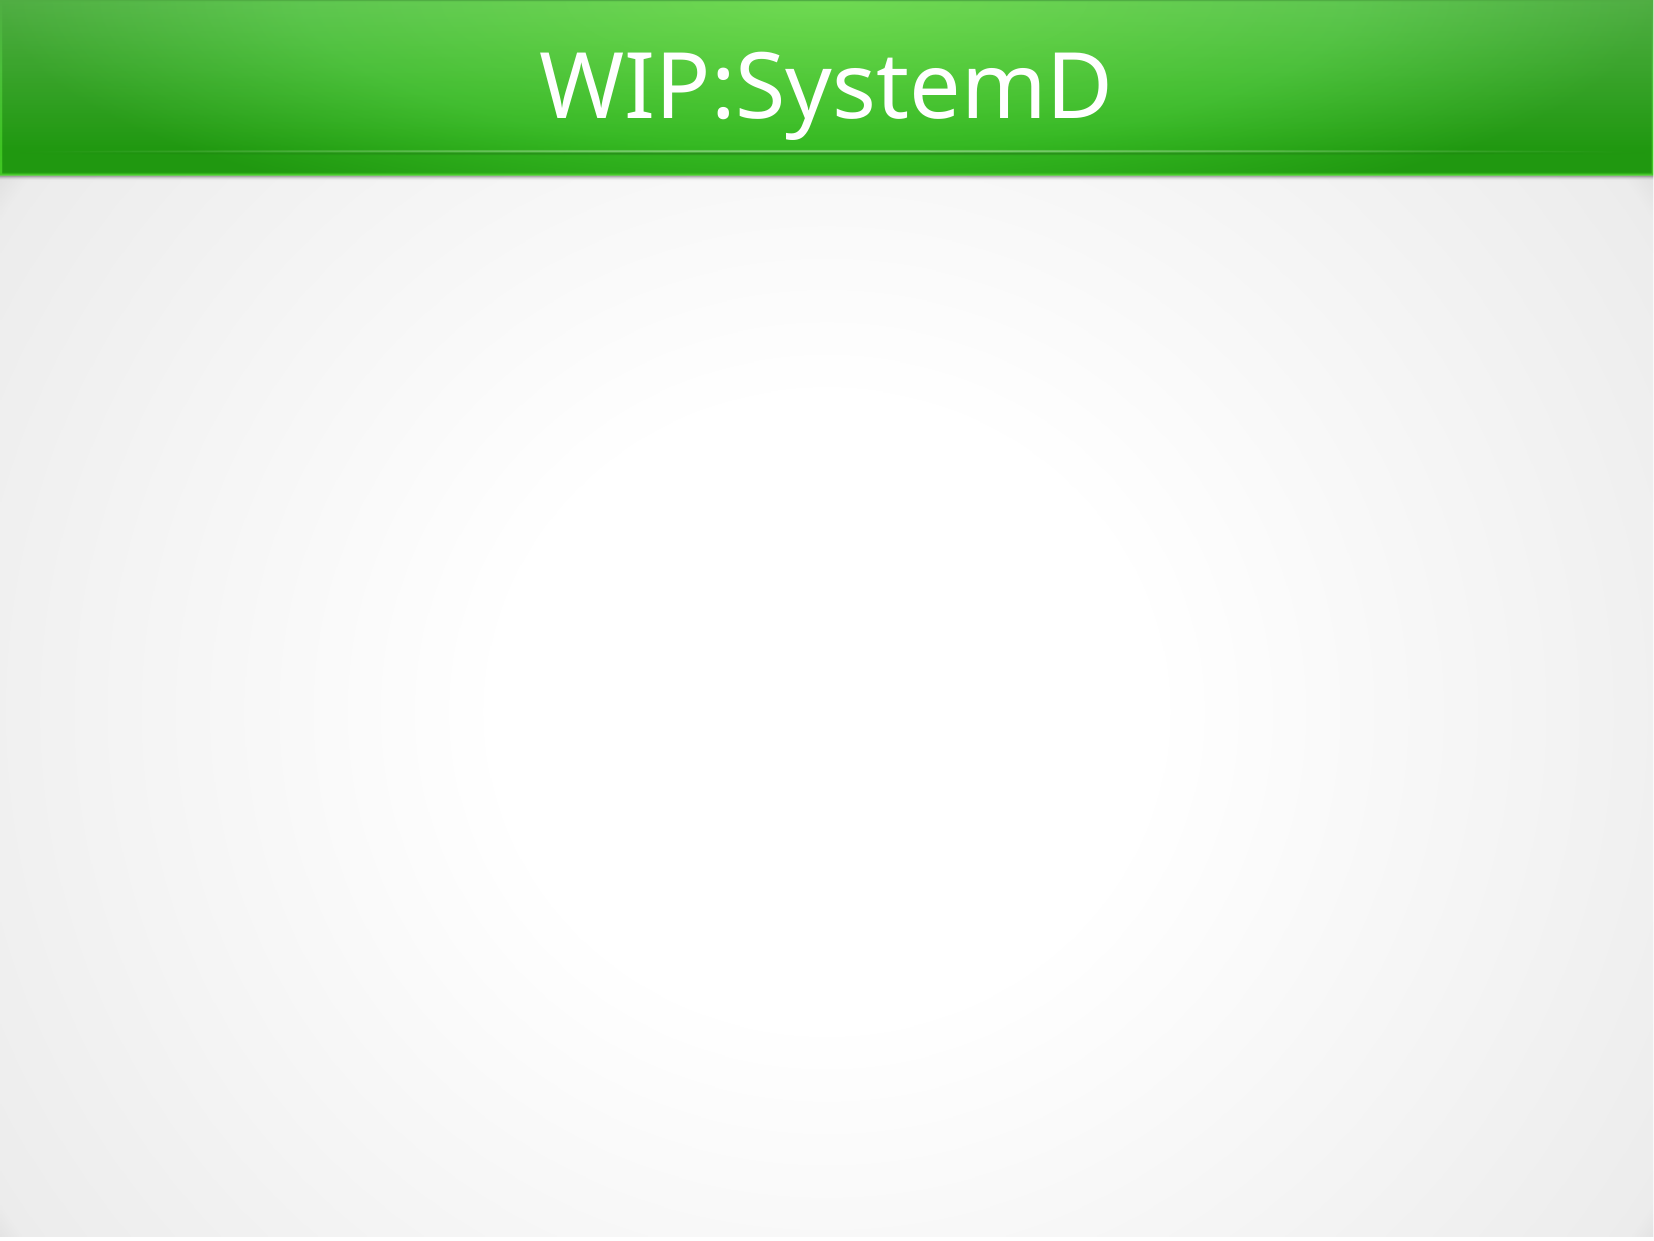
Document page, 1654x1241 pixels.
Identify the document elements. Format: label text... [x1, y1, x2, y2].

picture [0, 0, 1654, 1237]
title WIP:SystemD [82, 11, 1571, 154]
